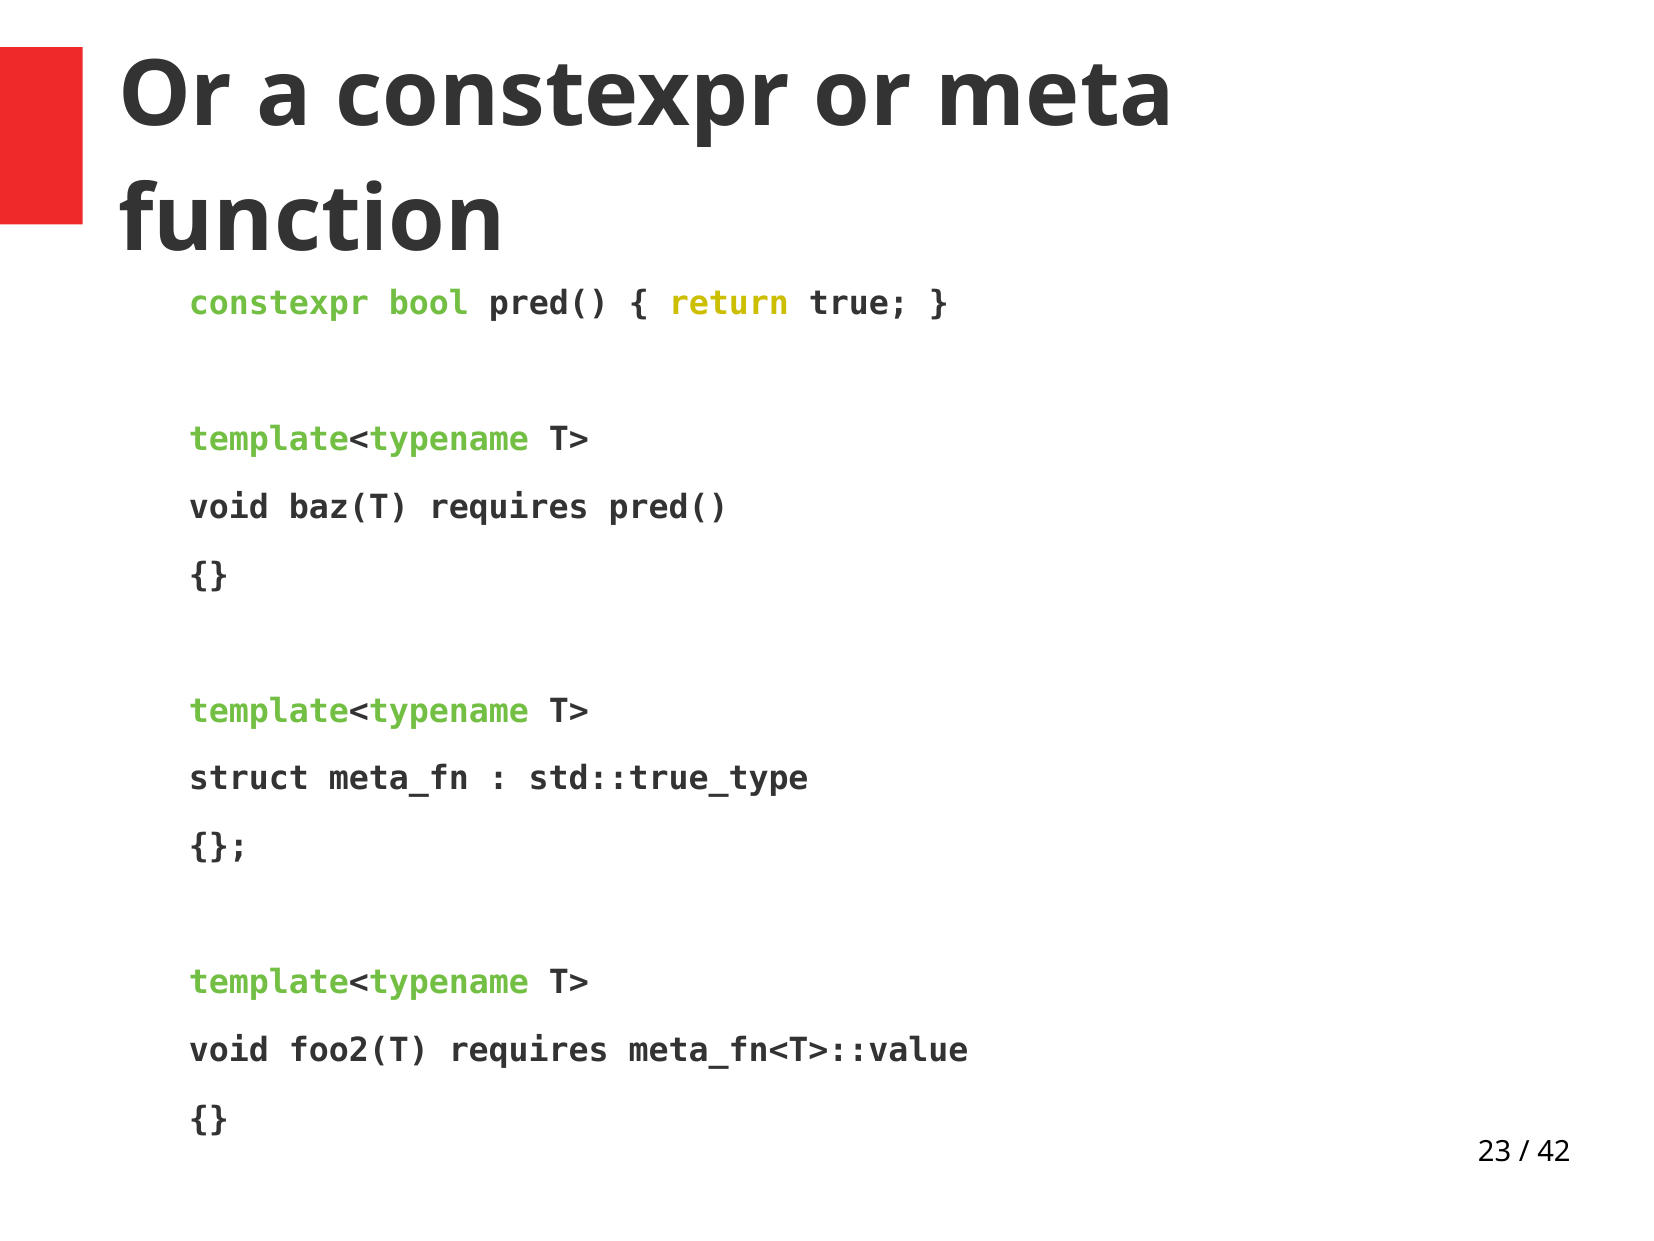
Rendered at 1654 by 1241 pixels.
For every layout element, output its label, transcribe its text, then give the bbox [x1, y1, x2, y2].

list constexpr bool pred() { return true; } template<typename T> void baz(T) requires pred() {} template<typename T> struct meta_fn : std::true_type {}; template<typename T> void foo2(T) requires meta_fn<T>::value {} [118, 283, 1536, 1003]
title Or a constexpr or meta function [118, 45, 1571, 260]
